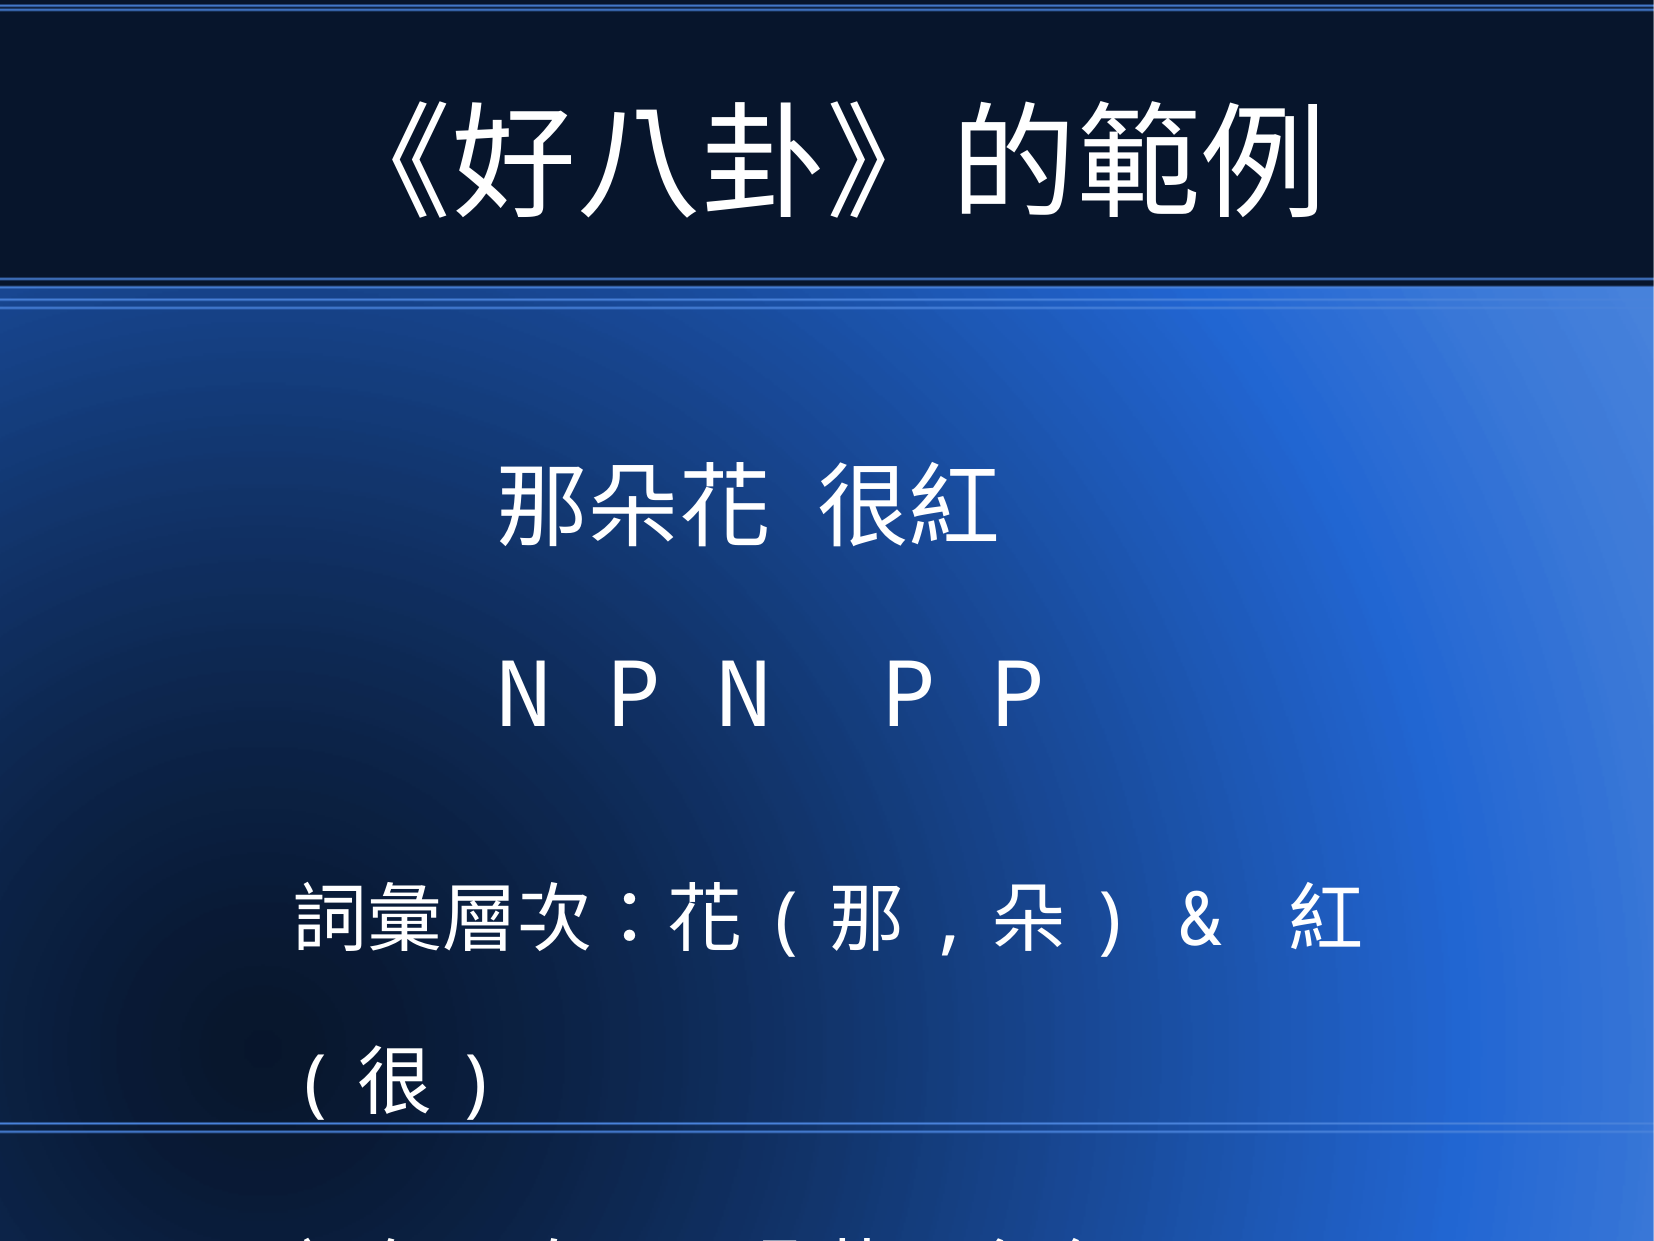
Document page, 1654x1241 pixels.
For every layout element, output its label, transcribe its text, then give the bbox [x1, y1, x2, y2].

title 《好八卦》的範例 [82, 49, 1571, 257]
list 那朵花 很紅 N P N P P [496, 366, 1146, 767]
picture [0, 0, 1654, 1241]
text_box 詞彙層次：花(那,朵) & 紅(很) 語句層次：那朵花(很紅) [292, 803, 1548, 1105]
